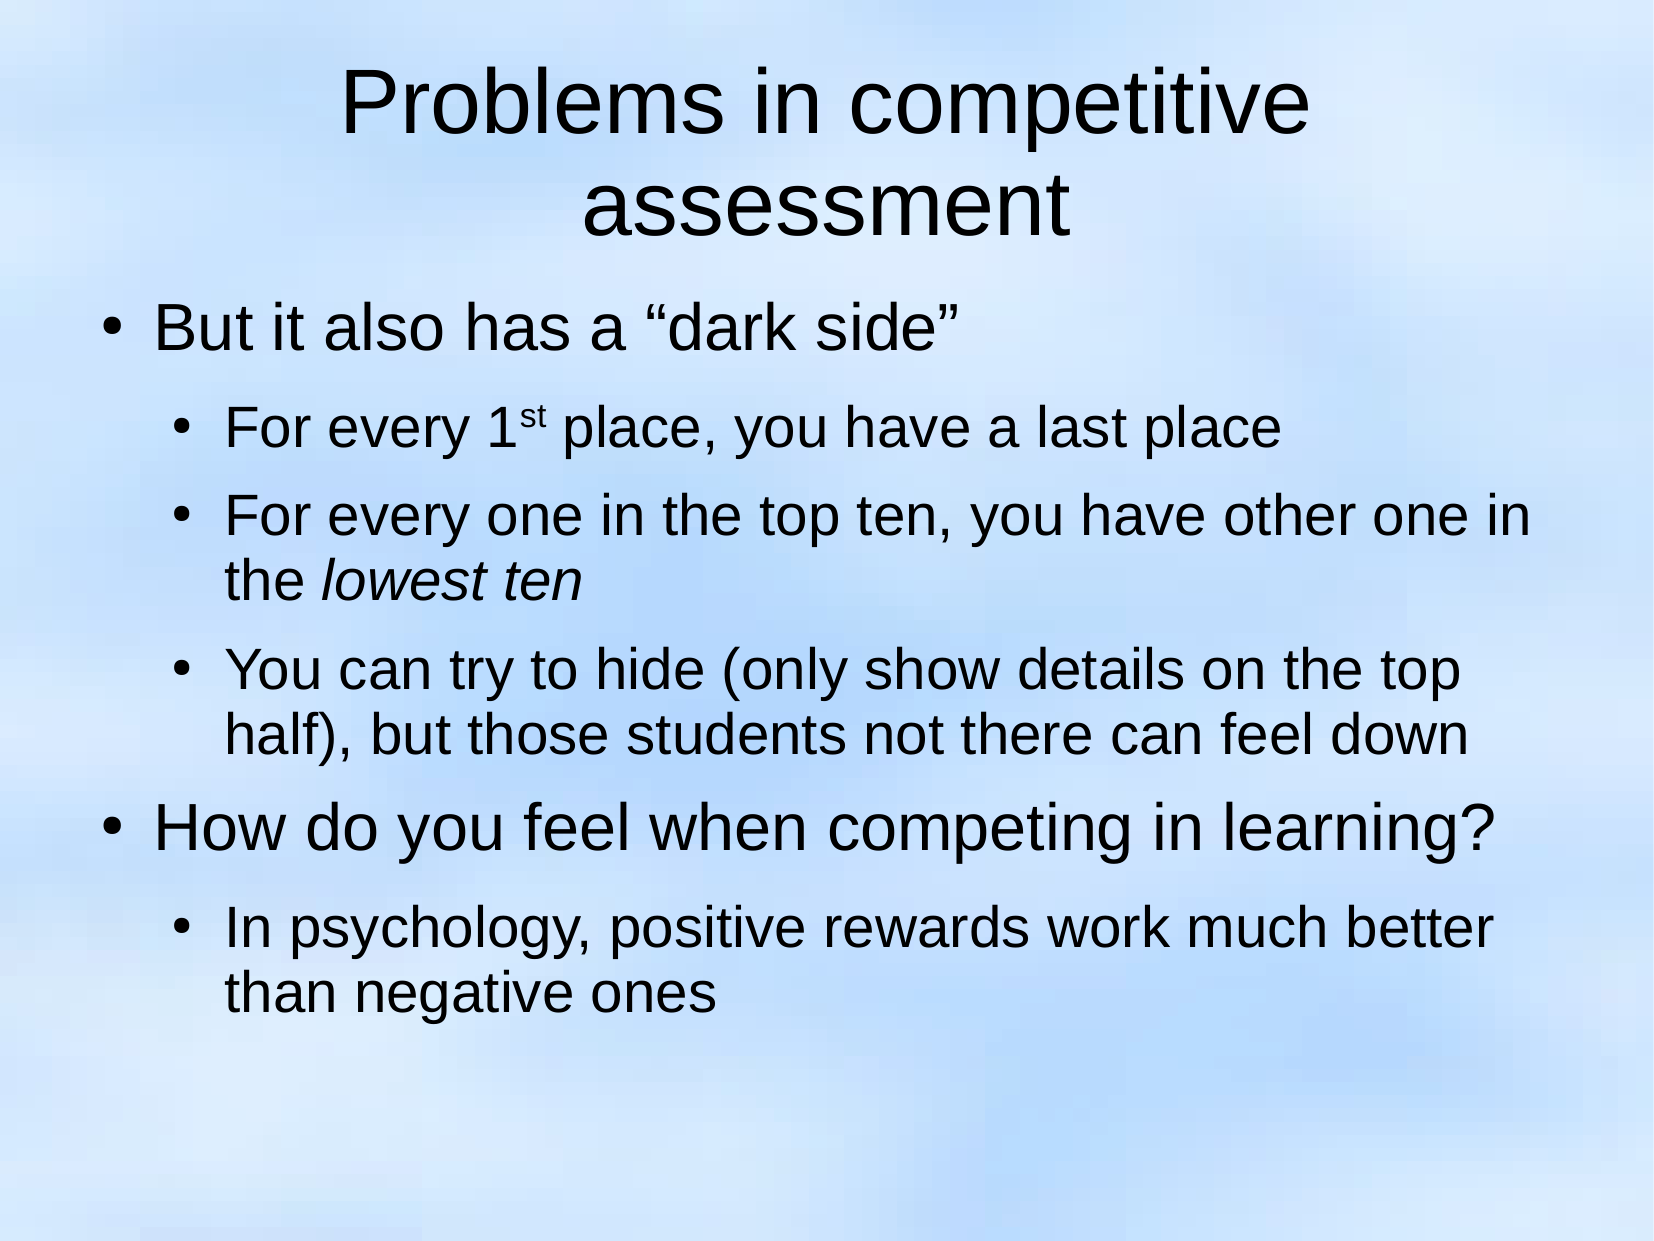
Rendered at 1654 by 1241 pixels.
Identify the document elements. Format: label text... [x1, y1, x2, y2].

list But it also has a “dark side” For every 1st place, you have a last place For every one in the top ten, you have other one in the lowest ten You can try to hide (only show details on the top half), but those students not there can feel down How do you feel when competing in learning? In psychology, positive rewards work much better than negative ones [82, 290, 1571, 1109]
picture [0, 0, 1654, 1241]
title Problems in competitive assessment [82, 49, 1571, 257]
